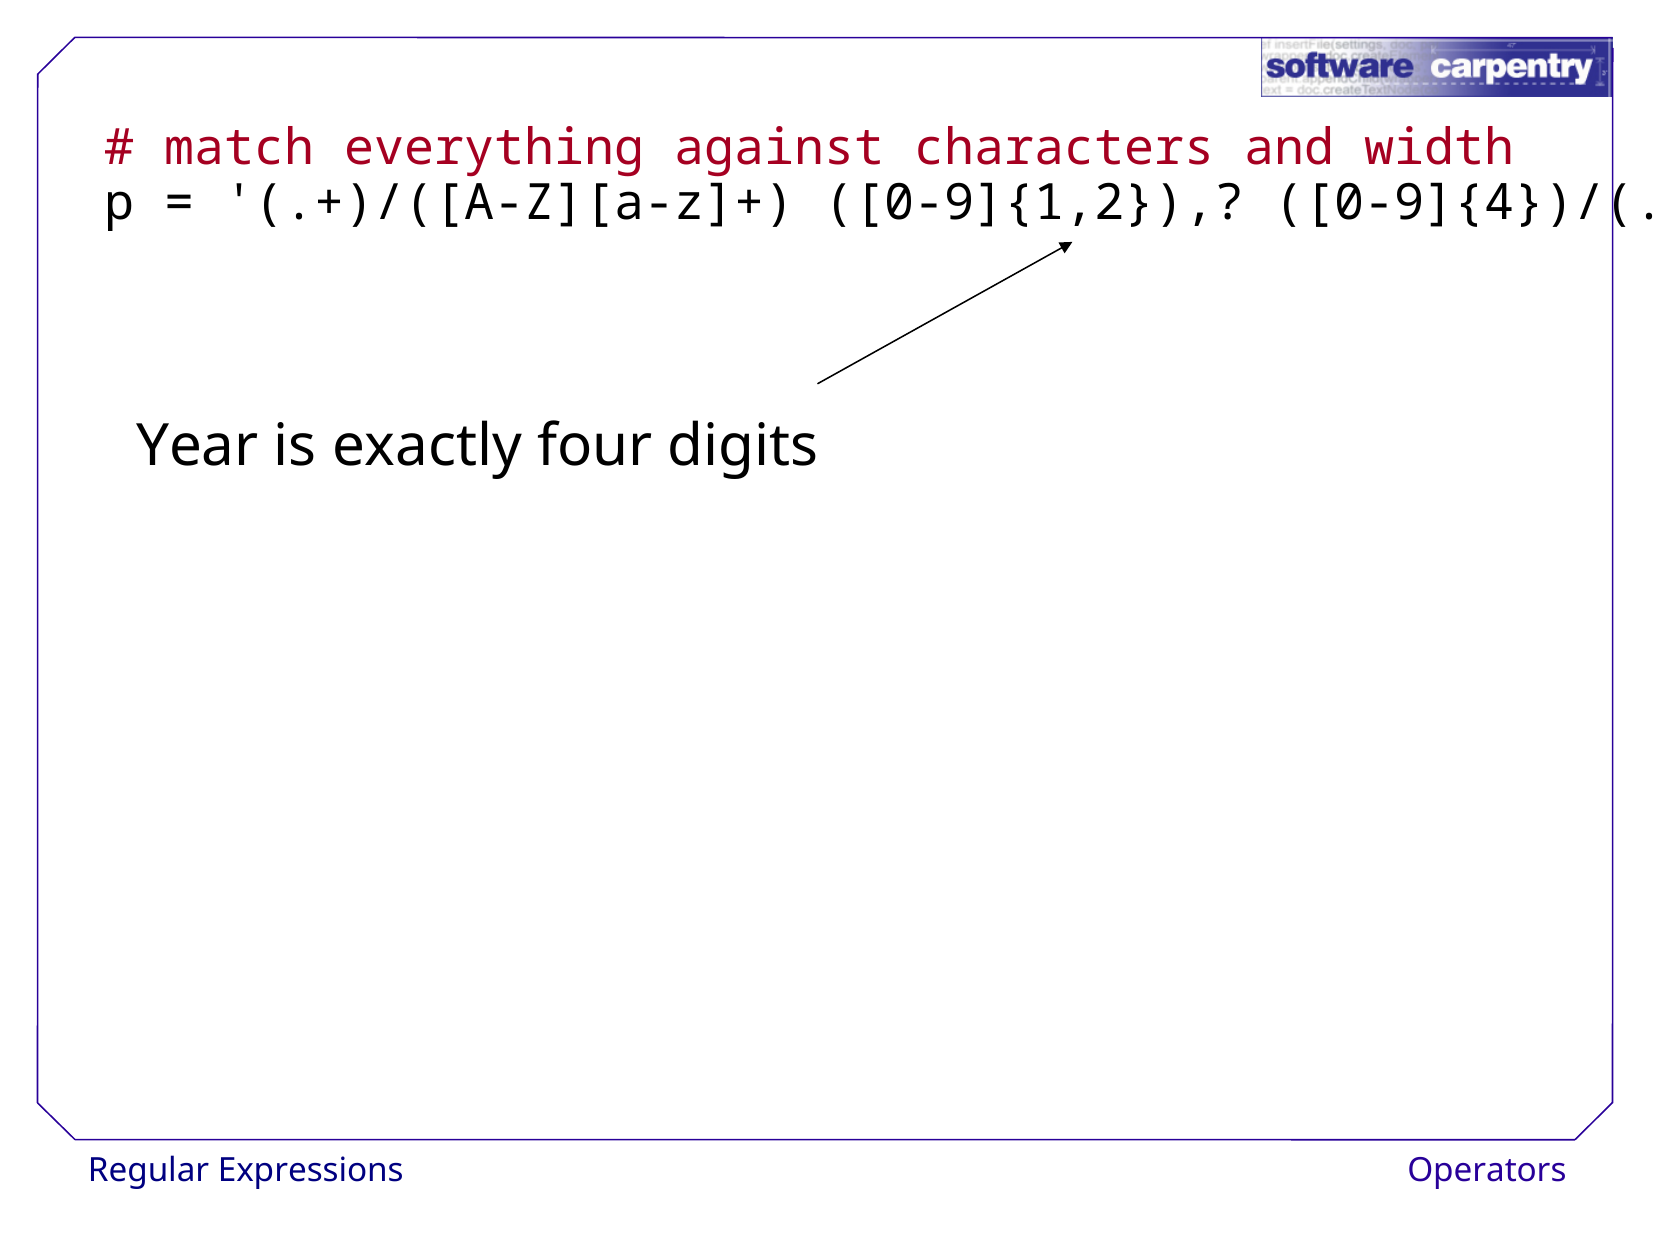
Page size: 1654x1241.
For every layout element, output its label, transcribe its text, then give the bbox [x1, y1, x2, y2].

picture [1261, 39, 1613, 97]
text_box Year is exactly four digits [121, 364, 834, 486]
text_box # match everything against characters and width p = '(.+)/([A-Z][a-z]+) ([0-9]{1,2}),? ([0-9]{4})/(.+)' [89, 112, 1512, 1074]
